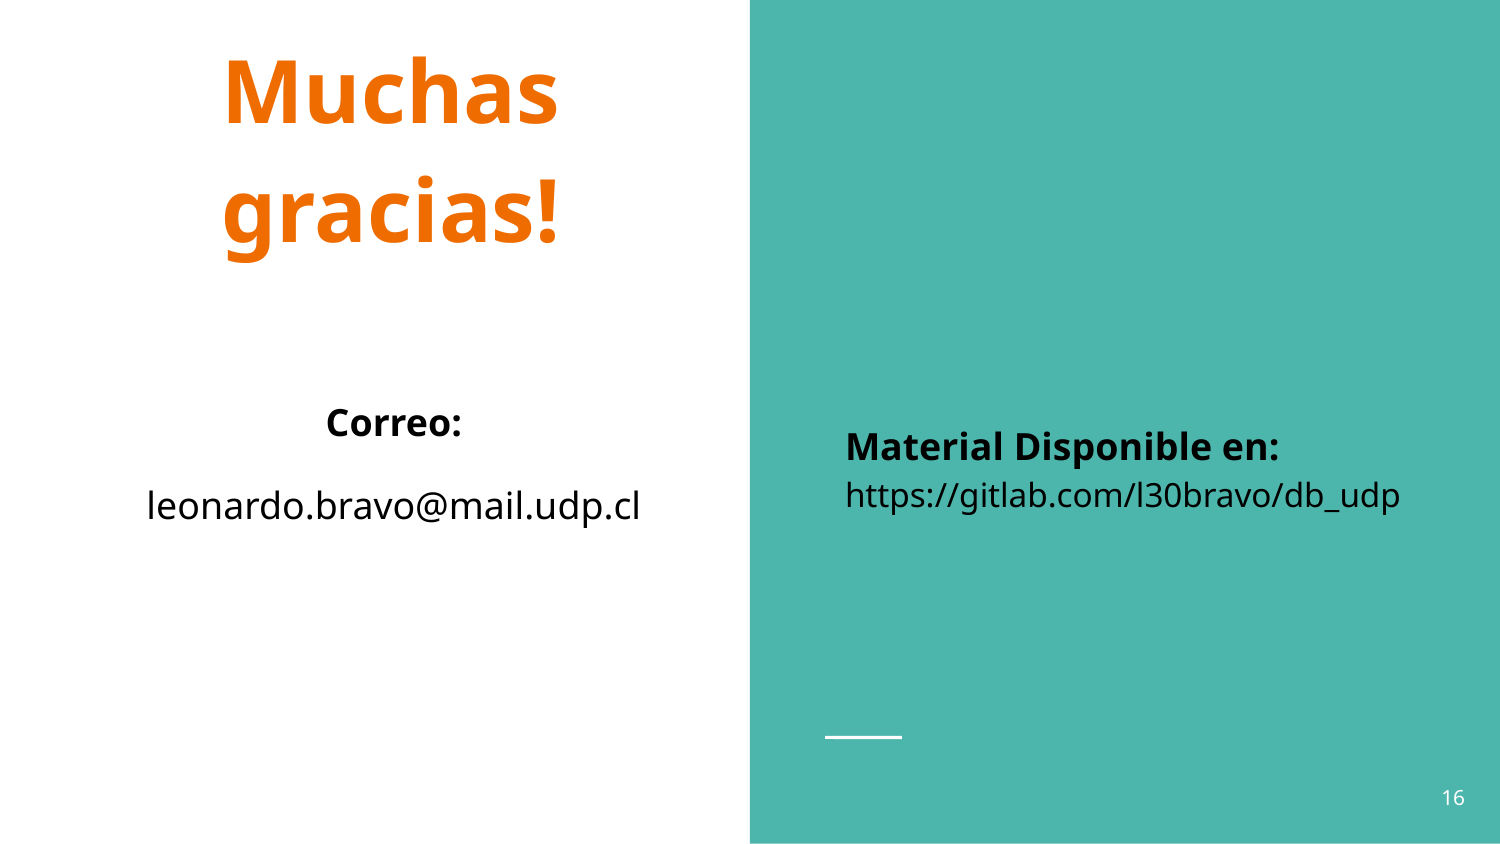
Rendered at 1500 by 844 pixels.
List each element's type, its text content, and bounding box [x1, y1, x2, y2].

text_box Material Disponible en: https://gitlab.com/l30bravo/db_udp [830, 413, 1418, 525]
title Muchas gracias! [59, 8, 723, 284]
slide_number <number> [1389, 764, 1480, 830]
list Correo: leonardo.bravo@mail.udp.cl [79, 253, 709, 833]
